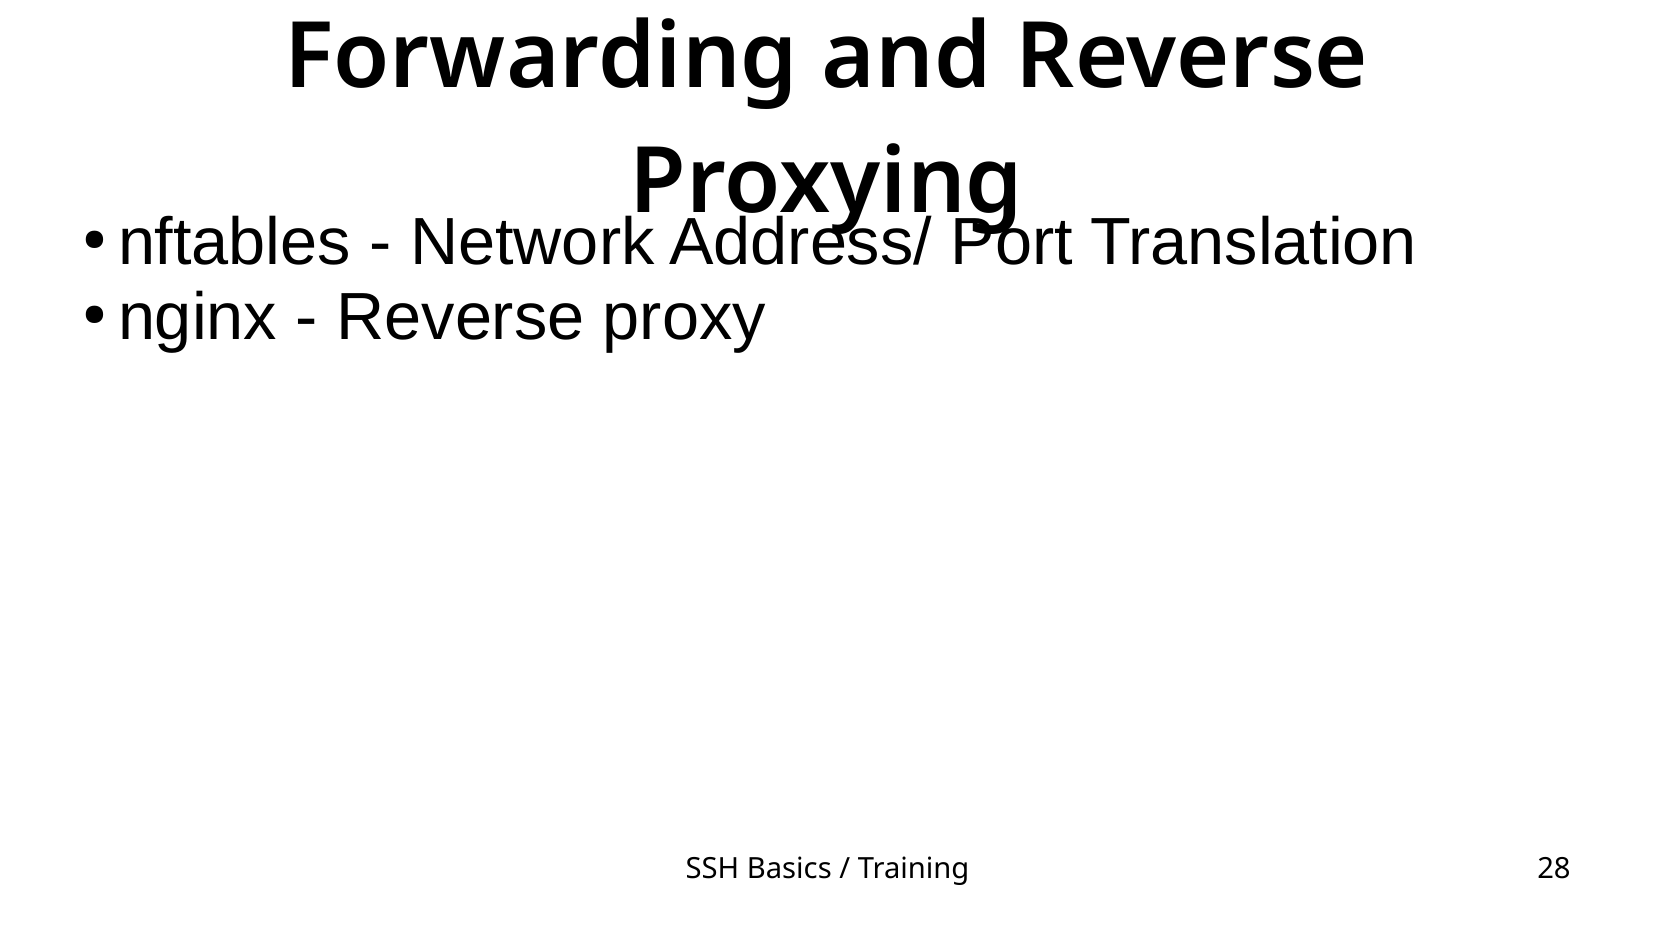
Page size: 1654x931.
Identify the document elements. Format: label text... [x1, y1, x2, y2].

title Forwarding and Reverse Proxying [82, 37, 1571, 193]
subtitle nftables - Network Address/ Port Translation nginx - Reverse proxy [82, 204, 1571, 707]
